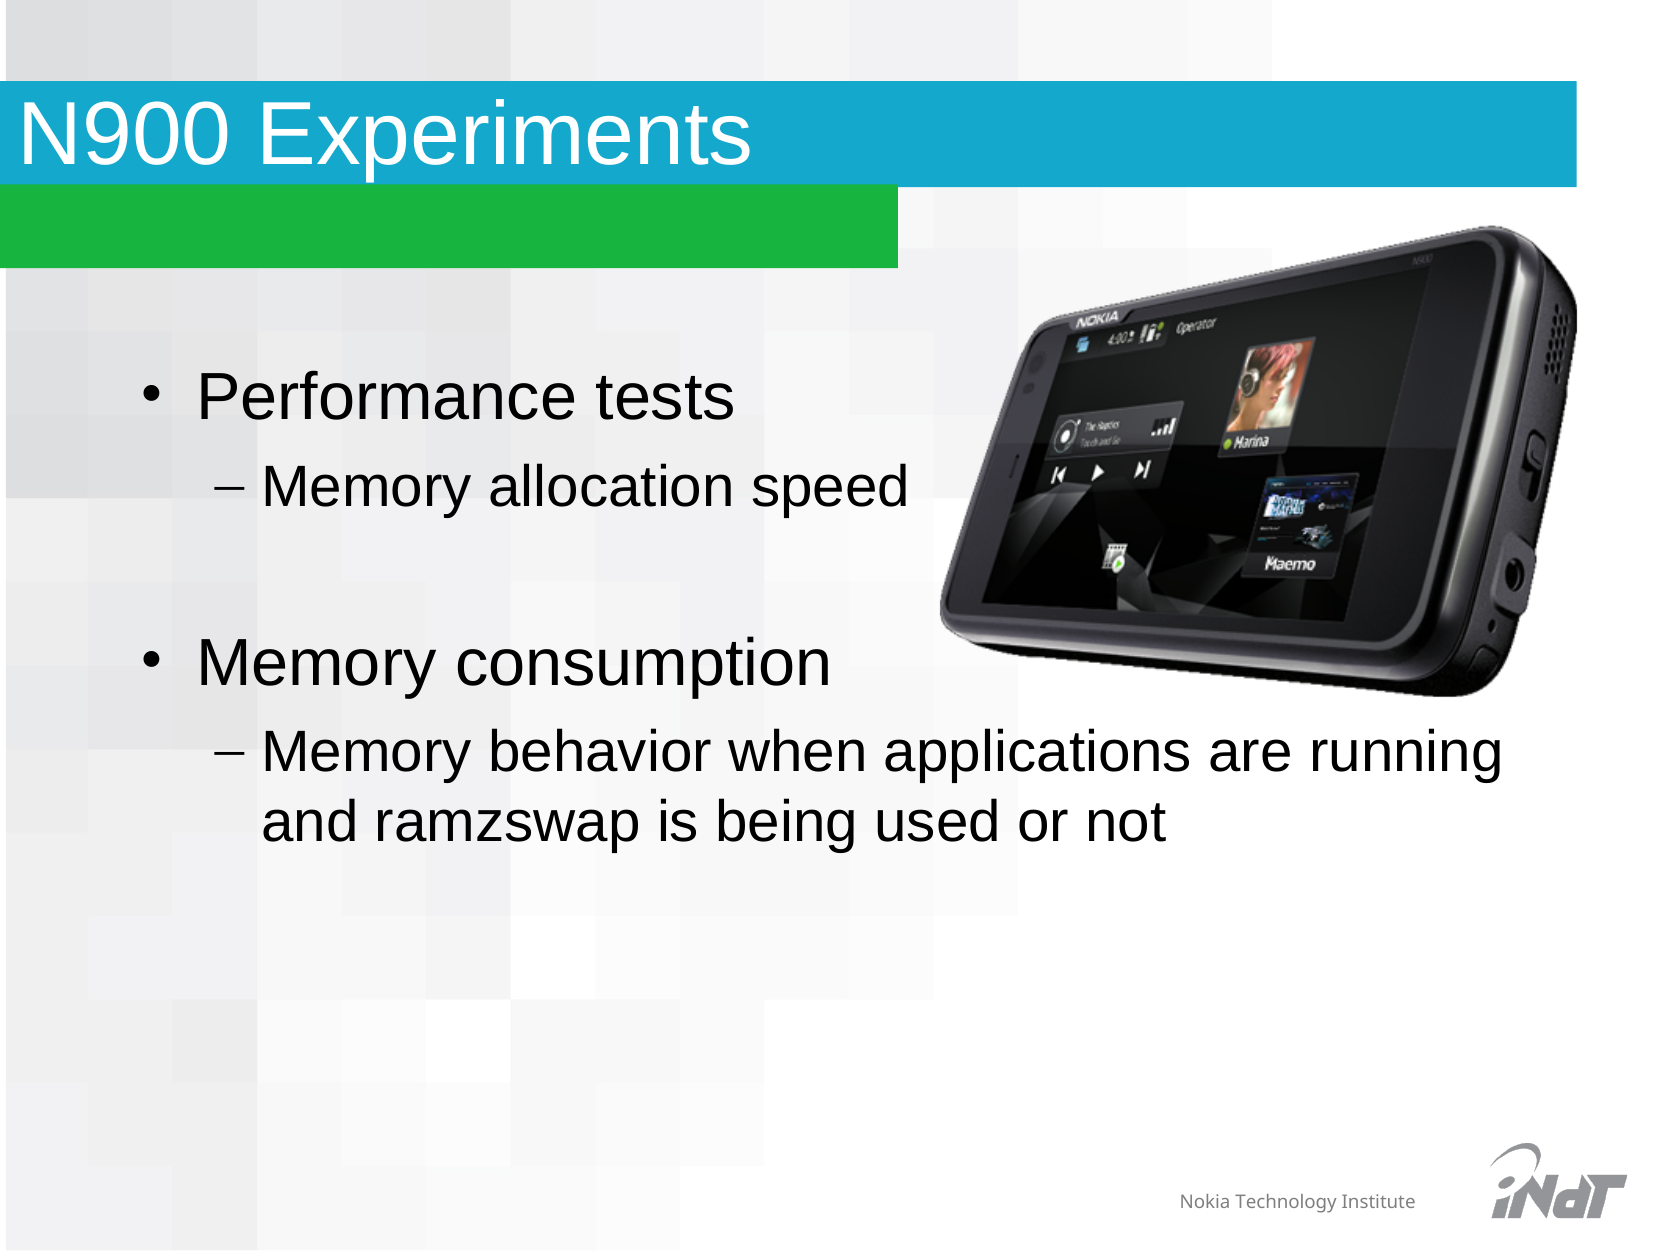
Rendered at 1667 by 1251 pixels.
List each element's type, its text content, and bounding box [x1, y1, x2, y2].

title N900 Experiments [0, 81, 1577, 188]
list Performance tests Memory allocation speed Memory consumption Memory behavior when applications are running and ramzswap is being used or not [124, 248, 1542, 1163]
text_box [0, 184, 898, 269]
picture [5, 0, 1667, 1251]
